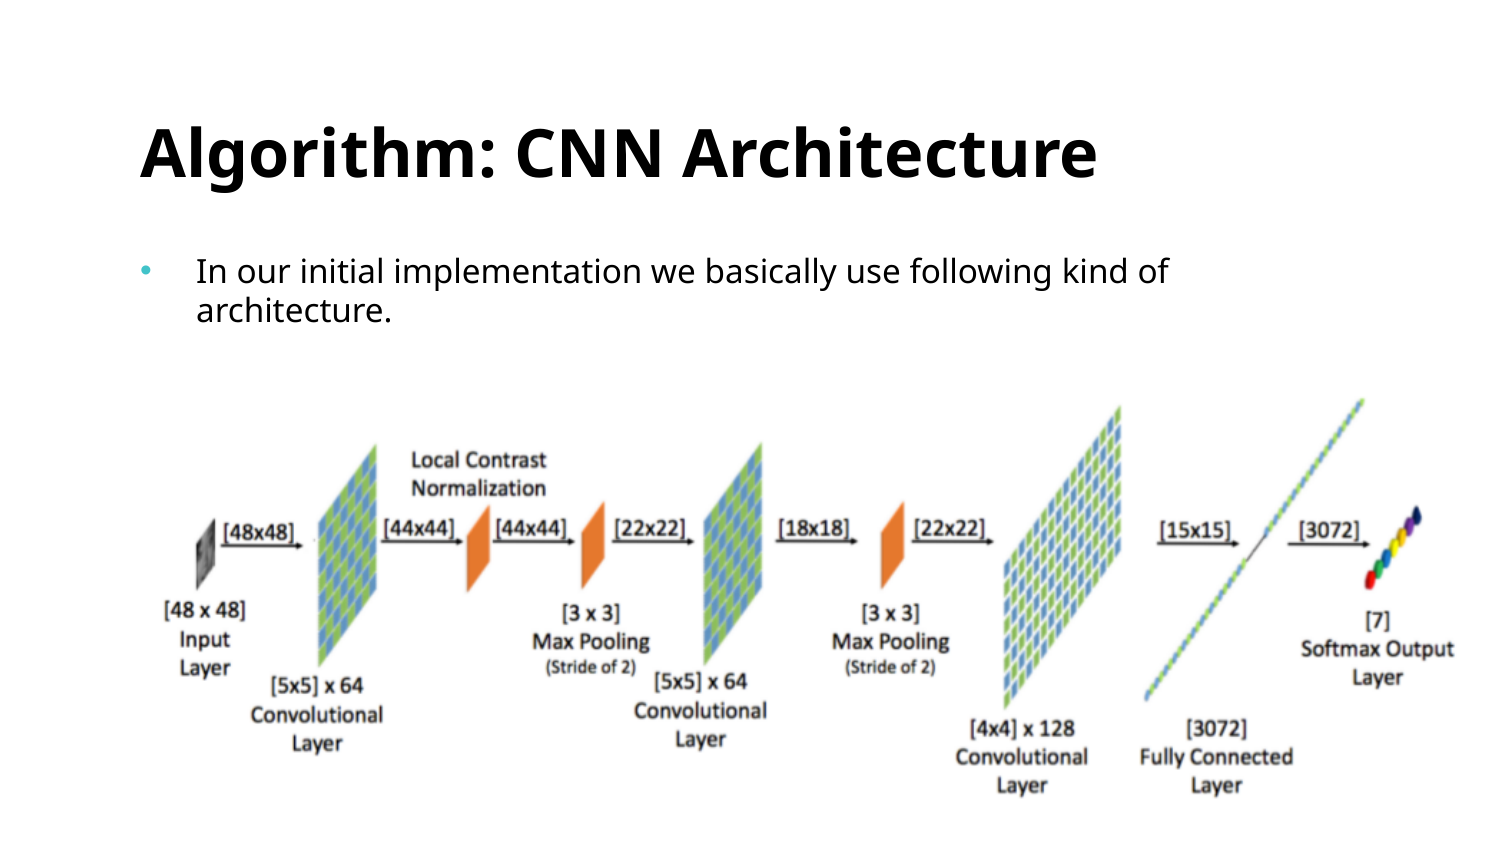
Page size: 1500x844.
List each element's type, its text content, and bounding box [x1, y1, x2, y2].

list In our initial implementation we basically use following kind of architecture. [125, 234, 1375, 354]
picture [65, 354, 1475, 833]
title Algorithm: CNN Architecture [125, 57, 1375, 198]
